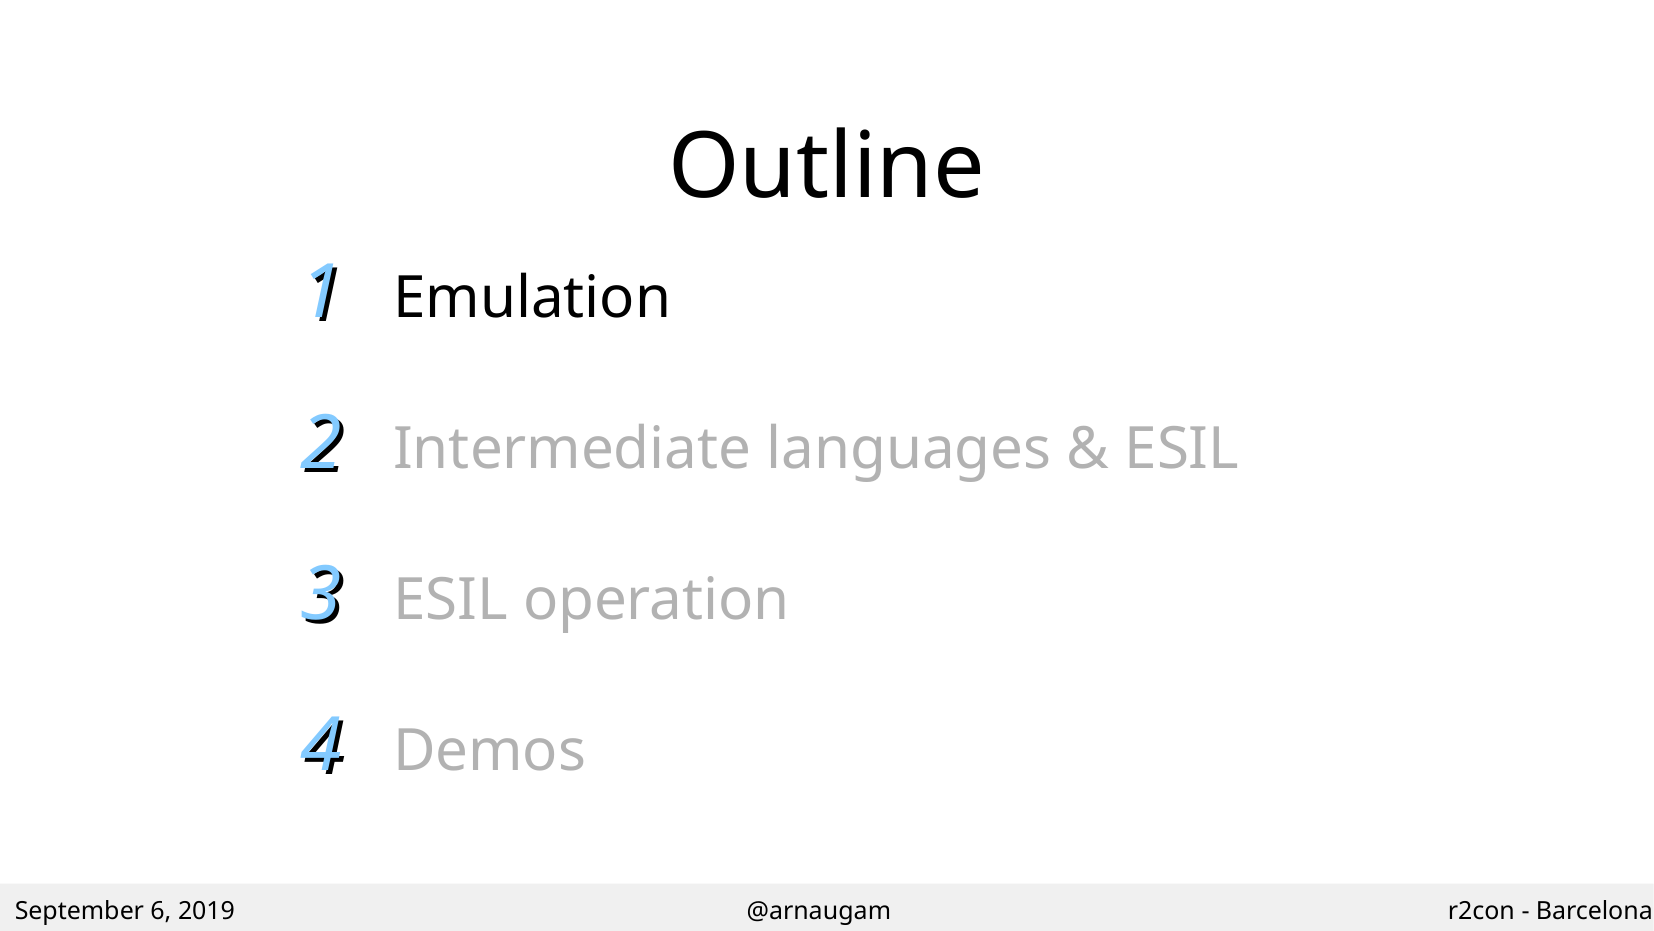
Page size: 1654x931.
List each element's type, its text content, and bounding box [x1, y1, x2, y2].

title Outline [82, 84, 1571, 240]
list 1 Emulation 2 Intermediate languages & ESIL 3 ESIL operation 4 Demos [300, 210, 1351, 751]
